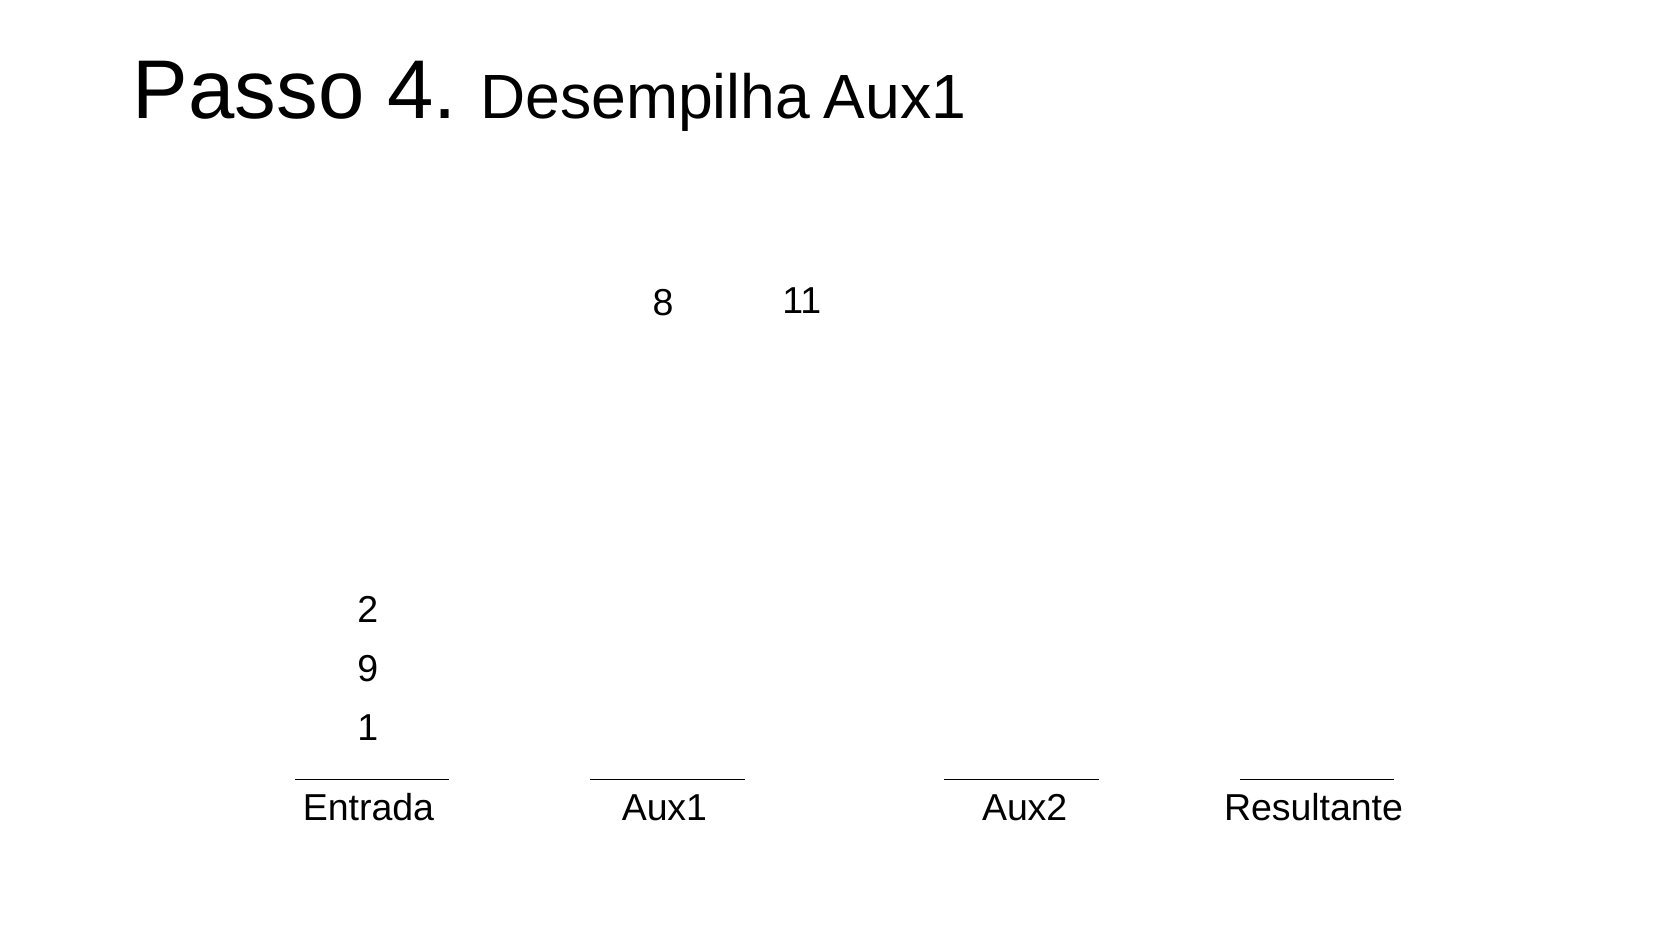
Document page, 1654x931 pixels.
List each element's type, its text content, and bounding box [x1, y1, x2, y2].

text_box 1 [342, 699, 393, 756]
text_box 2 [342, 580, 393, 638]
text_box Entrada [288, 779, 449, 837]
text_box Aux2 [967, 780, 1083, 837]
text_box Resultante [1209, 779, 1418, 837]
text_box 9 [342, 640, 393, 697]
text_box 8 [637, 273, 689, 331]
text_box Aux1 [607, 780, 723, 837]
text_box 11 [767, 271, 837, 329]
text_box Passo 4. Desempilha Aux1 [118, 35, 1075, 144]
